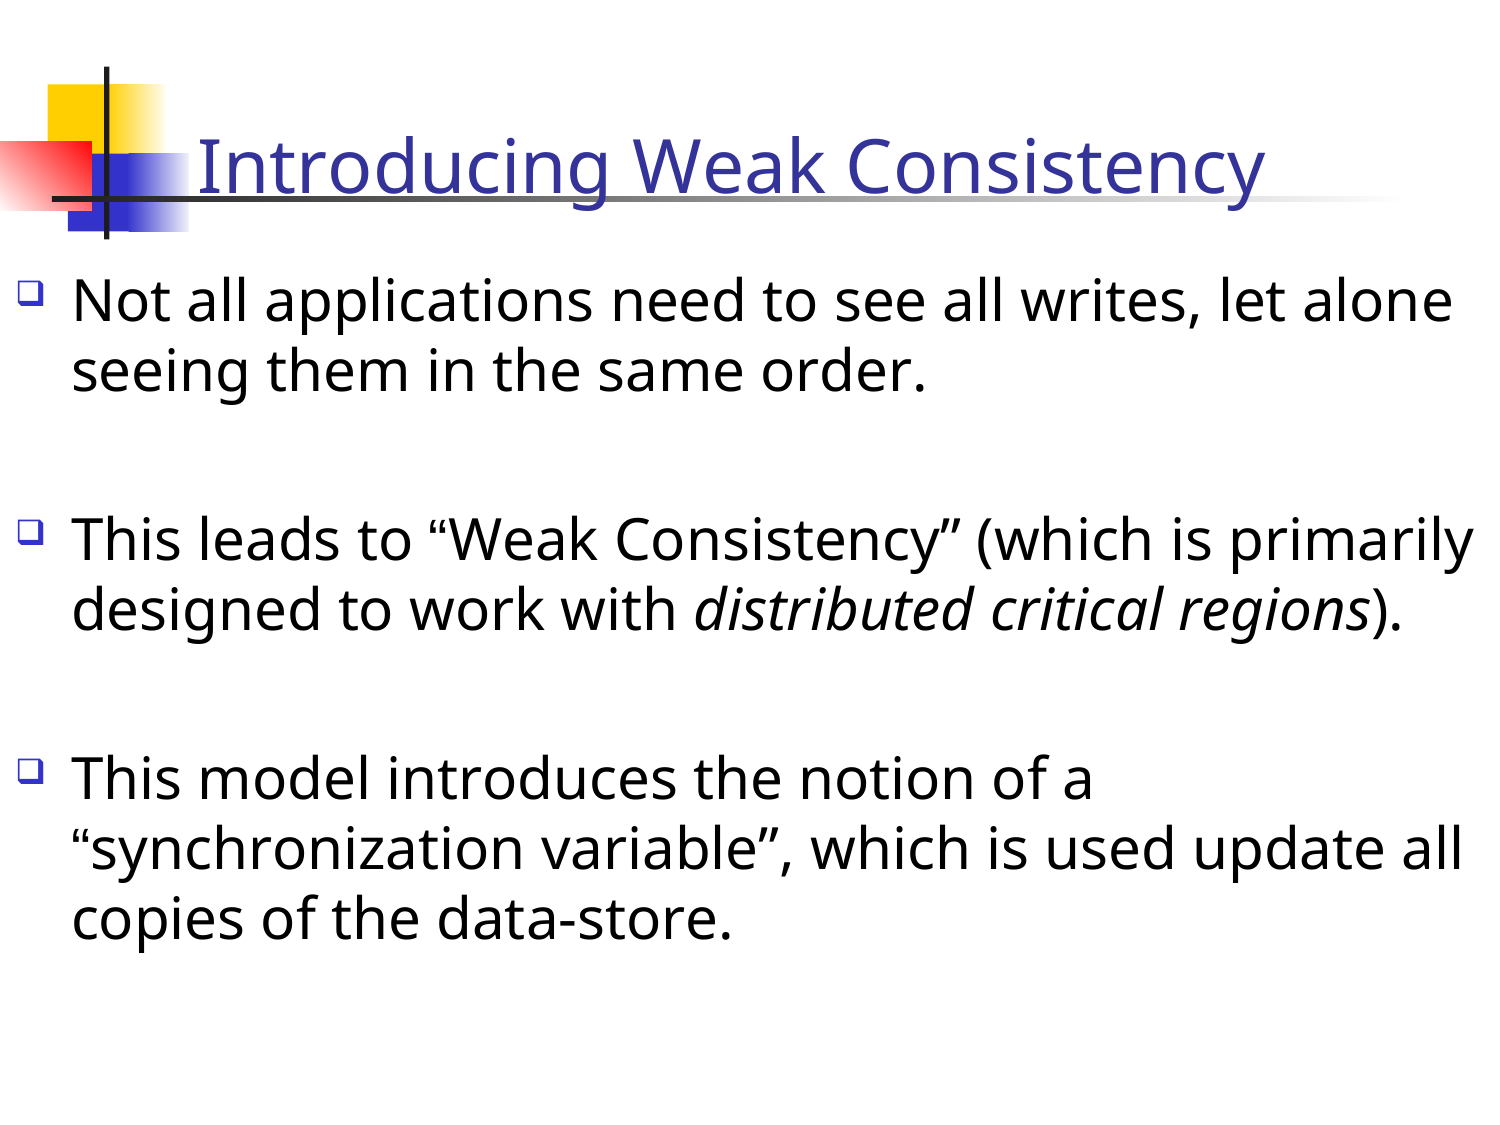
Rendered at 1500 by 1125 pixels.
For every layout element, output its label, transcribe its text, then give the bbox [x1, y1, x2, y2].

text_box Introducing Weak Consistency [183, 78, 1462, 216]
text_box Not all applications need to see all writes, let alone seeing them in the same order. This leads to “Weak Consistency” (which is primarily designed to work with distributed critical regions). This model introduces the notion of a “synchronization variable”, which is used update all copies of the data-store. [0, 255, 1500, 1075]
